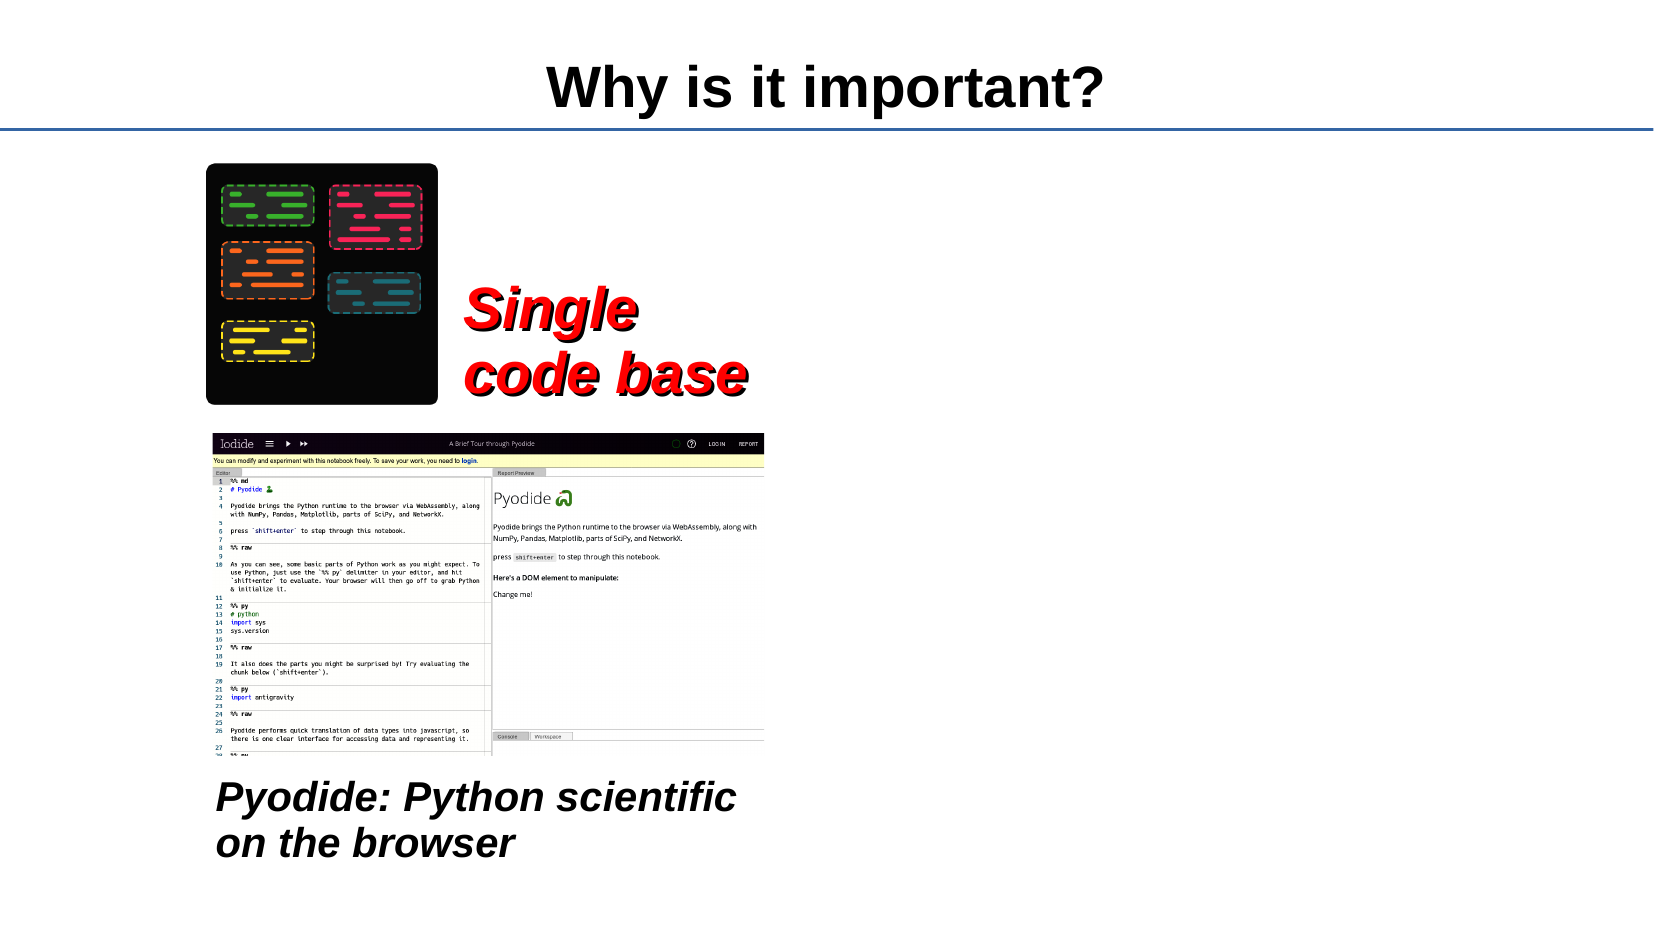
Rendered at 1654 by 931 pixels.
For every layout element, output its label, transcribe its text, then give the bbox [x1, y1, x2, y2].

text_box Why is it important? [466, 47, 1188, 128]
text_box Single code base [448, 268, 804, 414]
text_box Pyodide: Python scientific on the browser [200, 766, 804, 875]
picture [206, 163, 438, 405]
picture [212, 433, 765, 756]
